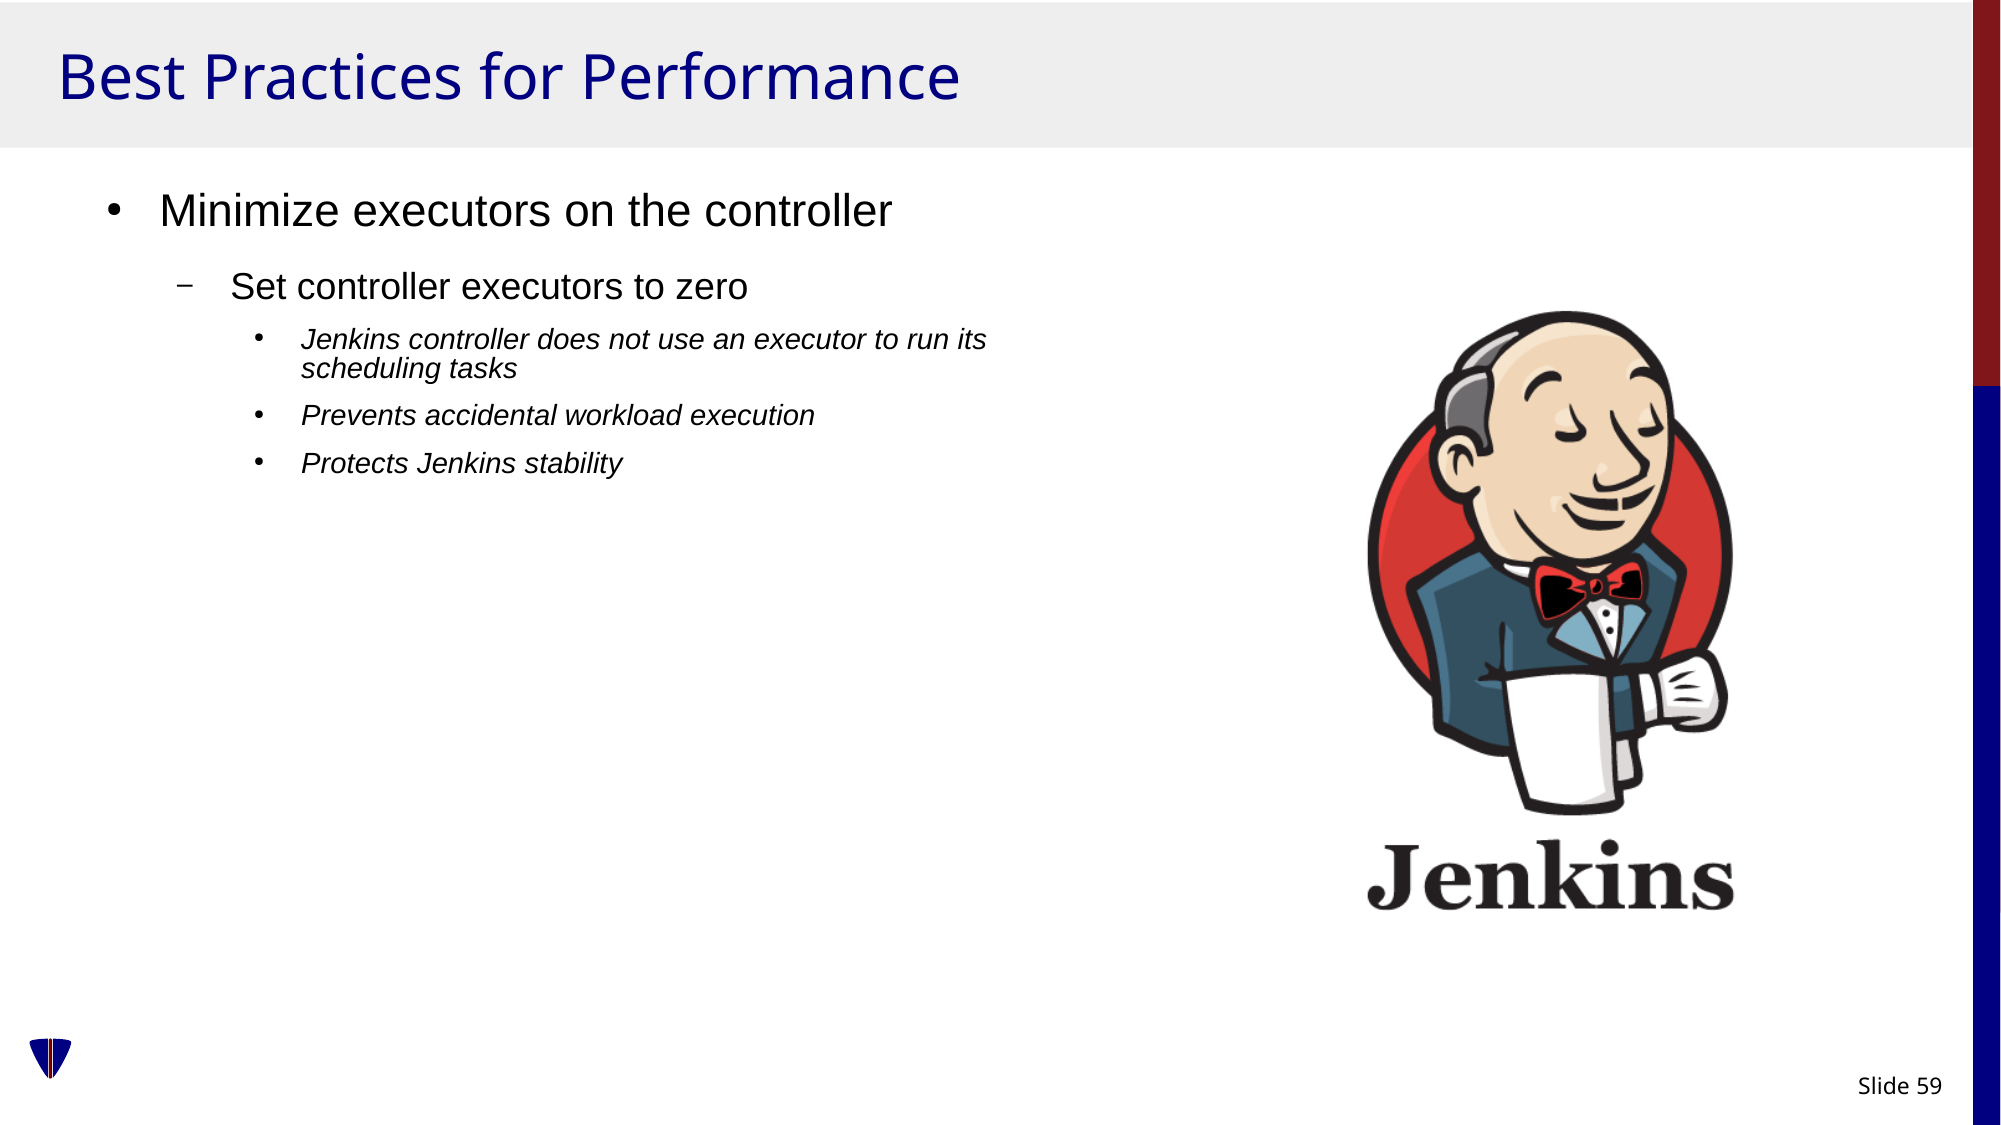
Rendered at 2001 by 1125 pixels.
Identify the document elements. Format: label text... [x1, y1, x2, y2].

picture [1240, 295, 1861, 916]
title Best Practices for Performance [0, 2, 1973, 148]
list Minimize executors on the controller Set controller executors to zero Jenkins controller does not use an executor to run its scheduling tasks Prevents accidental workload execution Protects Jenkins stability [88, 177, 1123, 1034]
